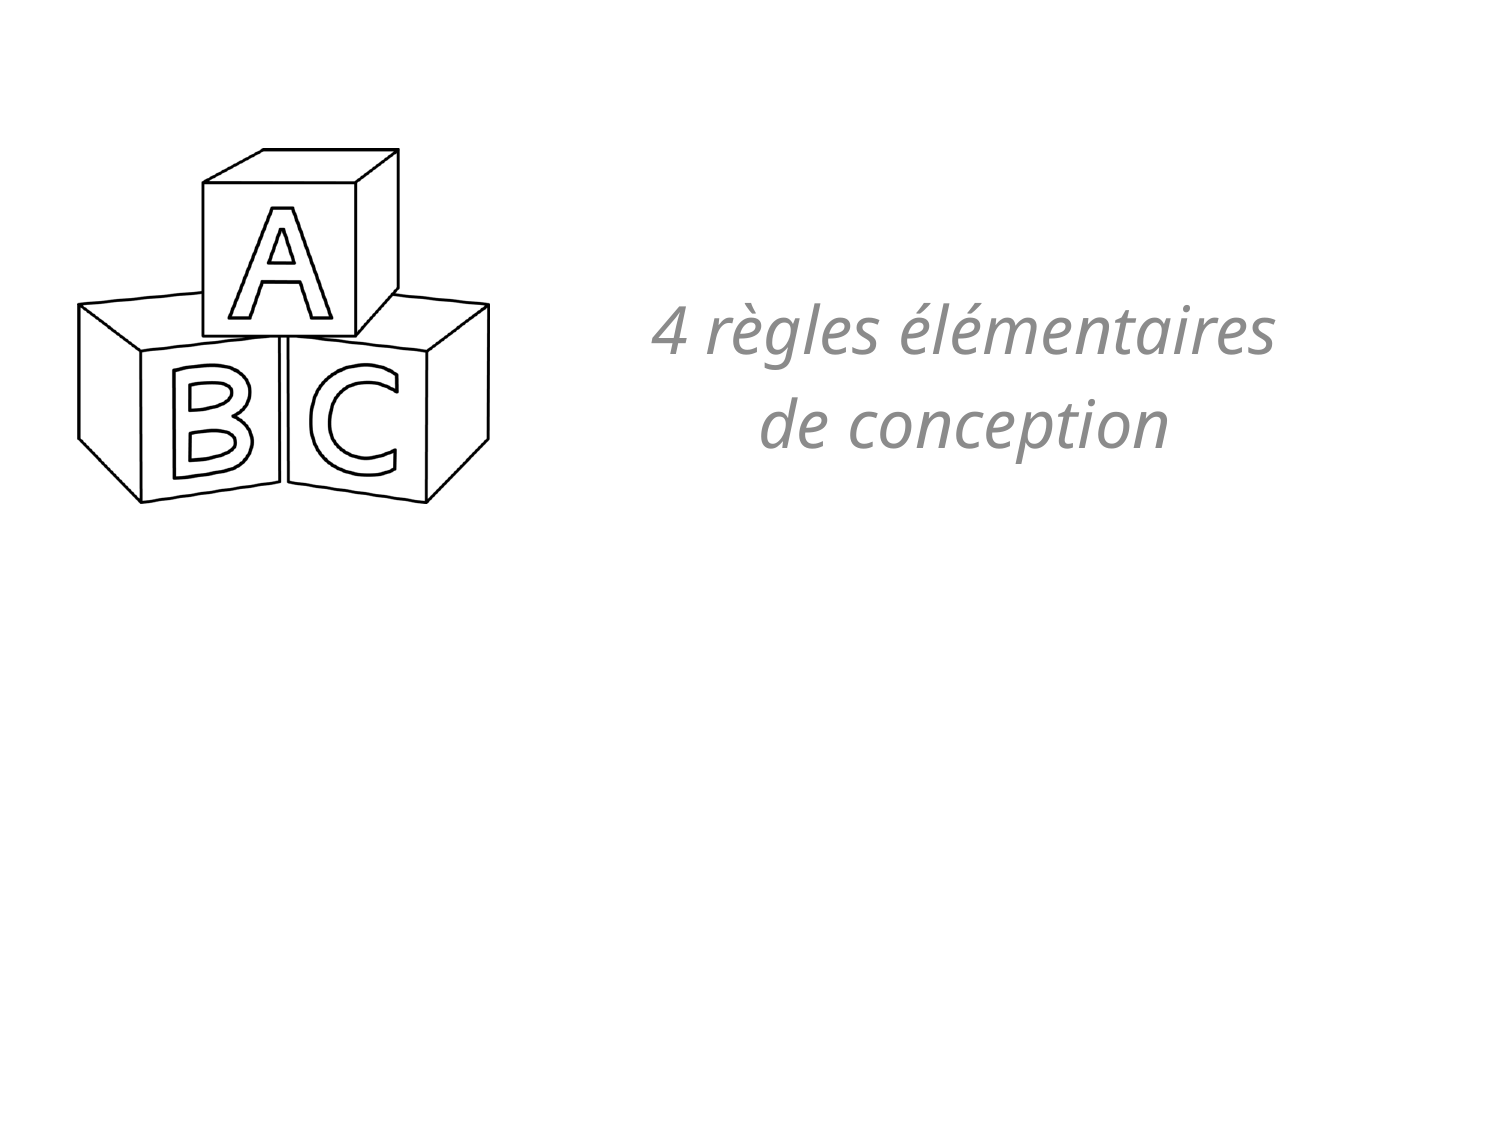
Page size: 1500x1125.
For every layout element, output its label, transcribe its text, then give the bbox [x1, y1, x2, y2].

picture [77, 148, 490, 504]
text_box 4 règles élémentaires de conception [506, 139, 1424, 611]
